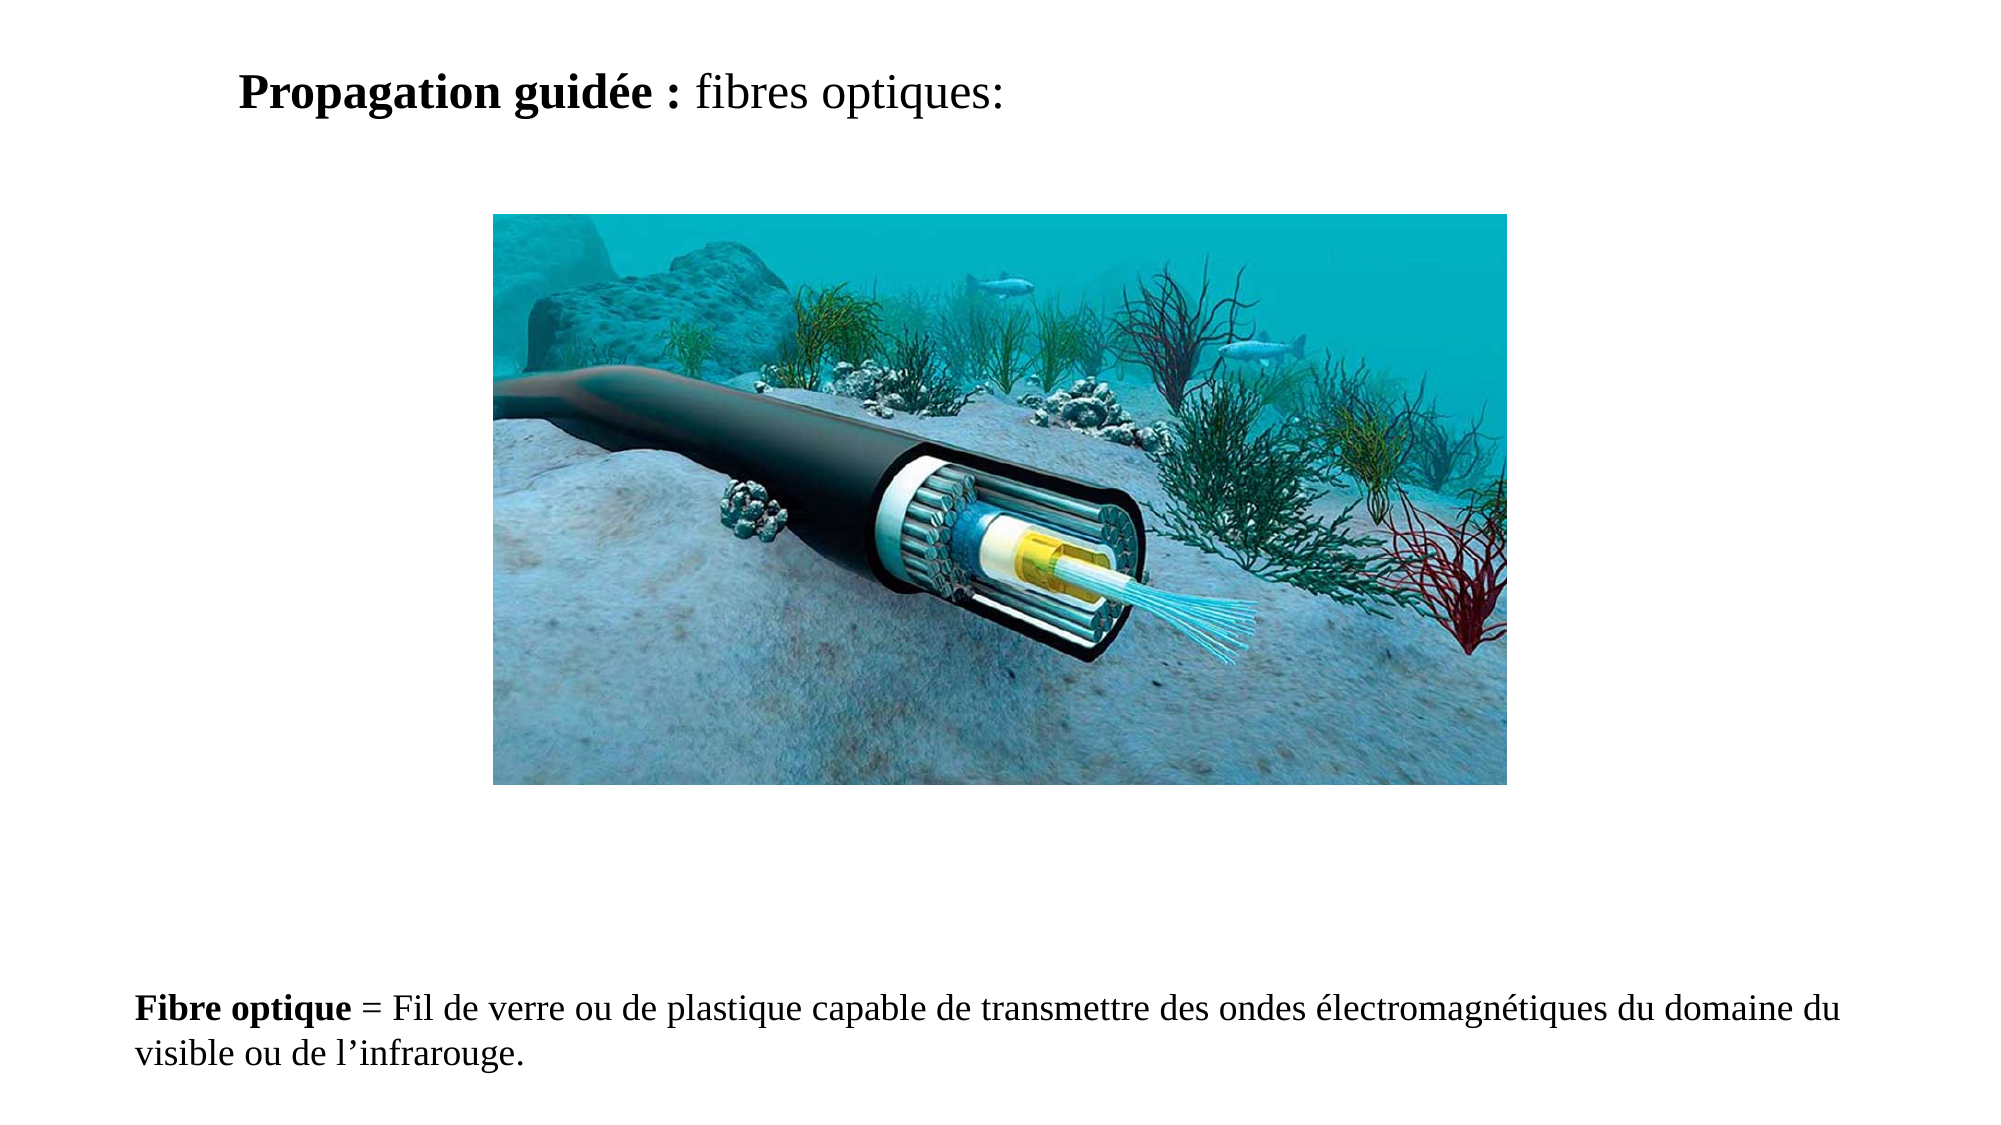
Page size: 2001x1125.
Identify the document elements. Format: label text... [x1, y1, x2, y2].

text_box Fibre optique = Fil de verre ou de plastique capable de transmettre des ondes électromagnétiques du domaine du visible ou de l’infrarouge. [120, 975, 1934, 1081]
text_box Propagation guidée : fibres optiques: [150, 46, 1497, 126]
picture [493, 214, 1507, 785]
